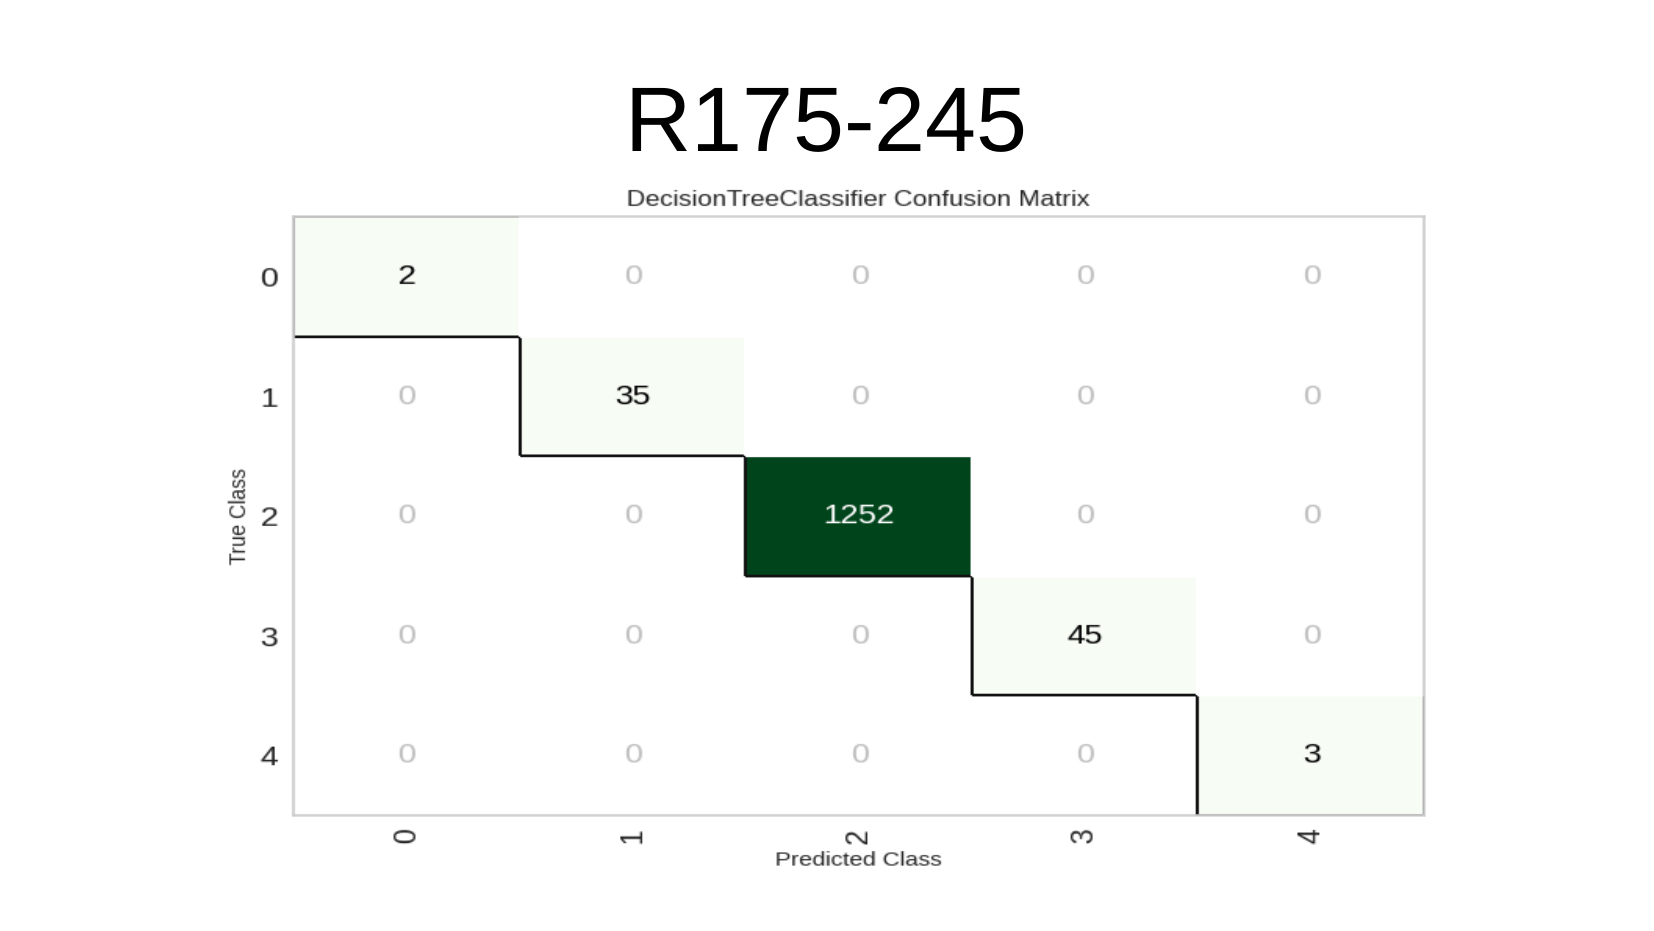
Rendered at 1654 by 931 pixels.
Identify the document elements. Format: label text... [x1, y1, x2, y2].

title R175-245 [82, 37, 1571, 193]
picture [214, 177, 1440, 883]
